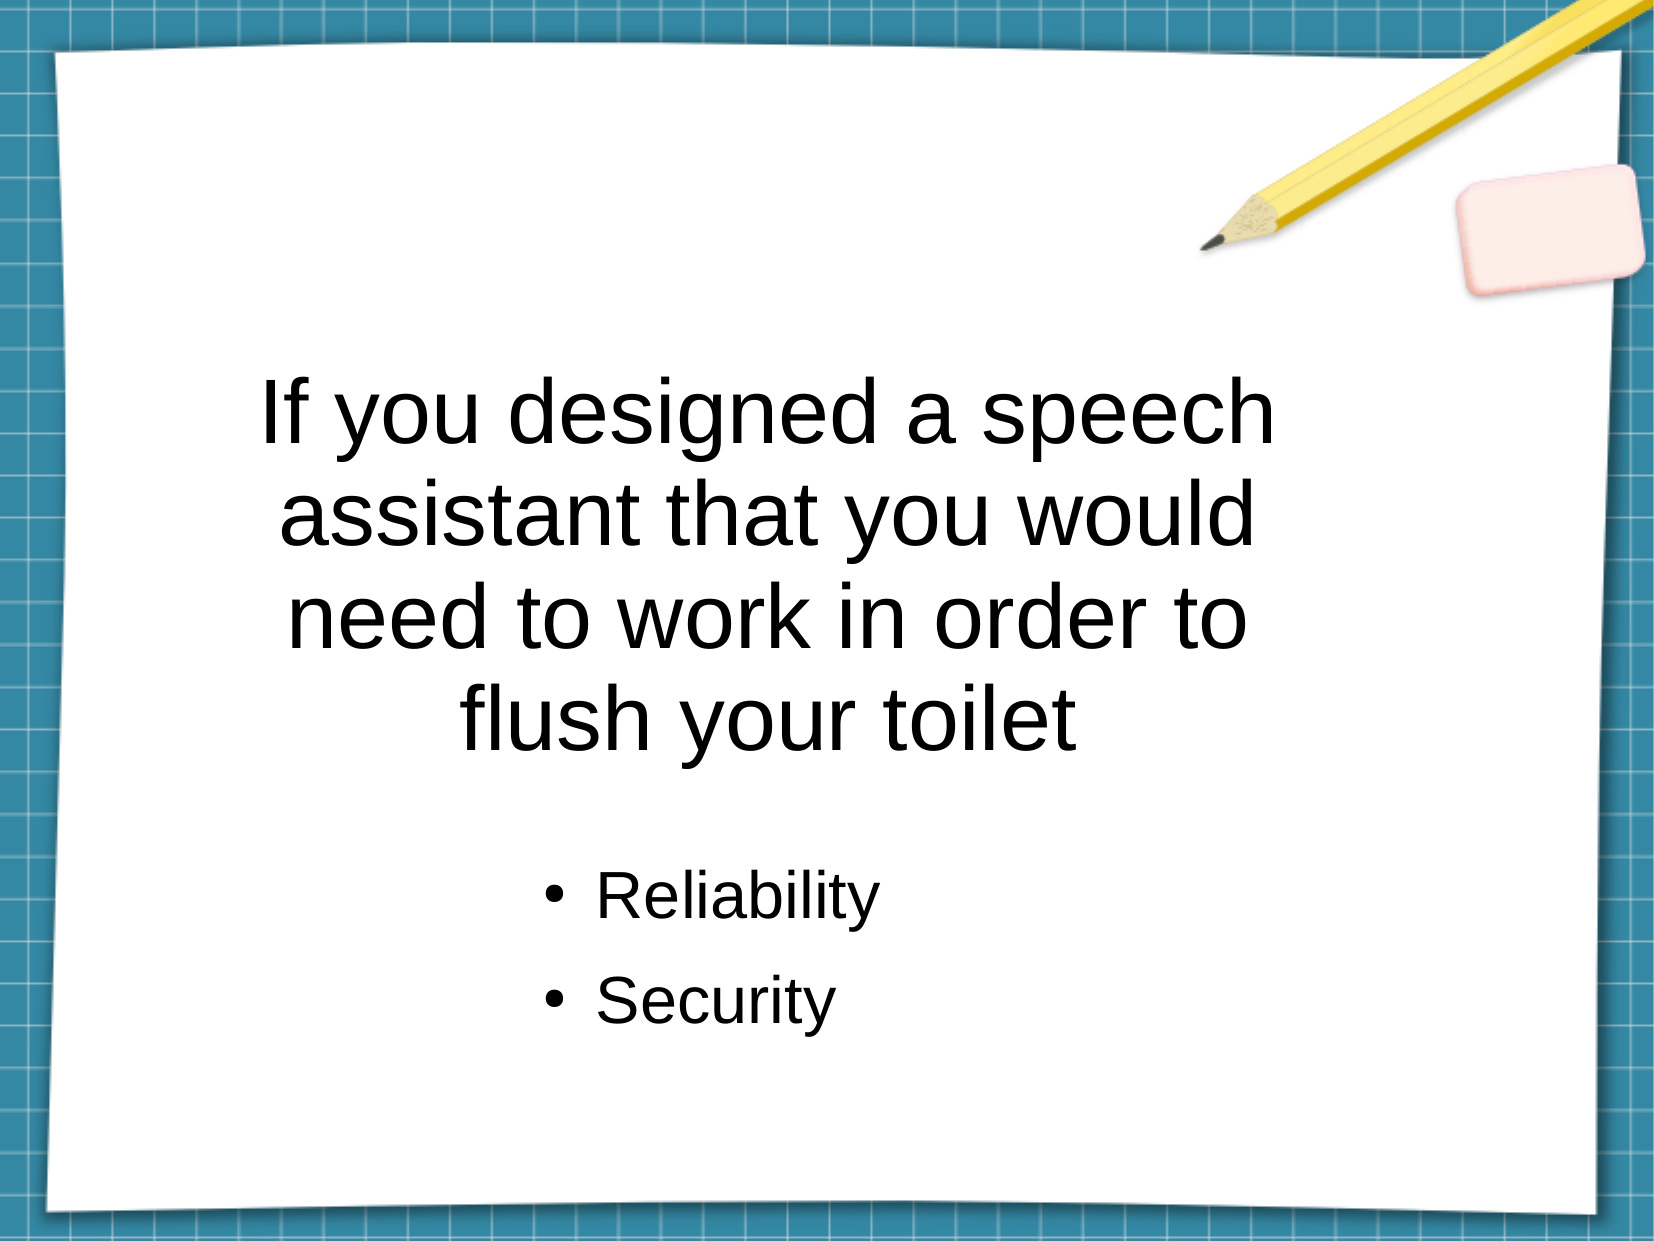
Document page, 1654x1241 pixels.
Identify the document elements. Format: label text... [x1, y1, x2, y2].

title If you designed a speech assistant that you would need to work in order to flush your toilet [180, 360, 1358, 771]
list Reliability Security [525, 858, 968, 1053]
picture [0, 0, 1654, 1241]
